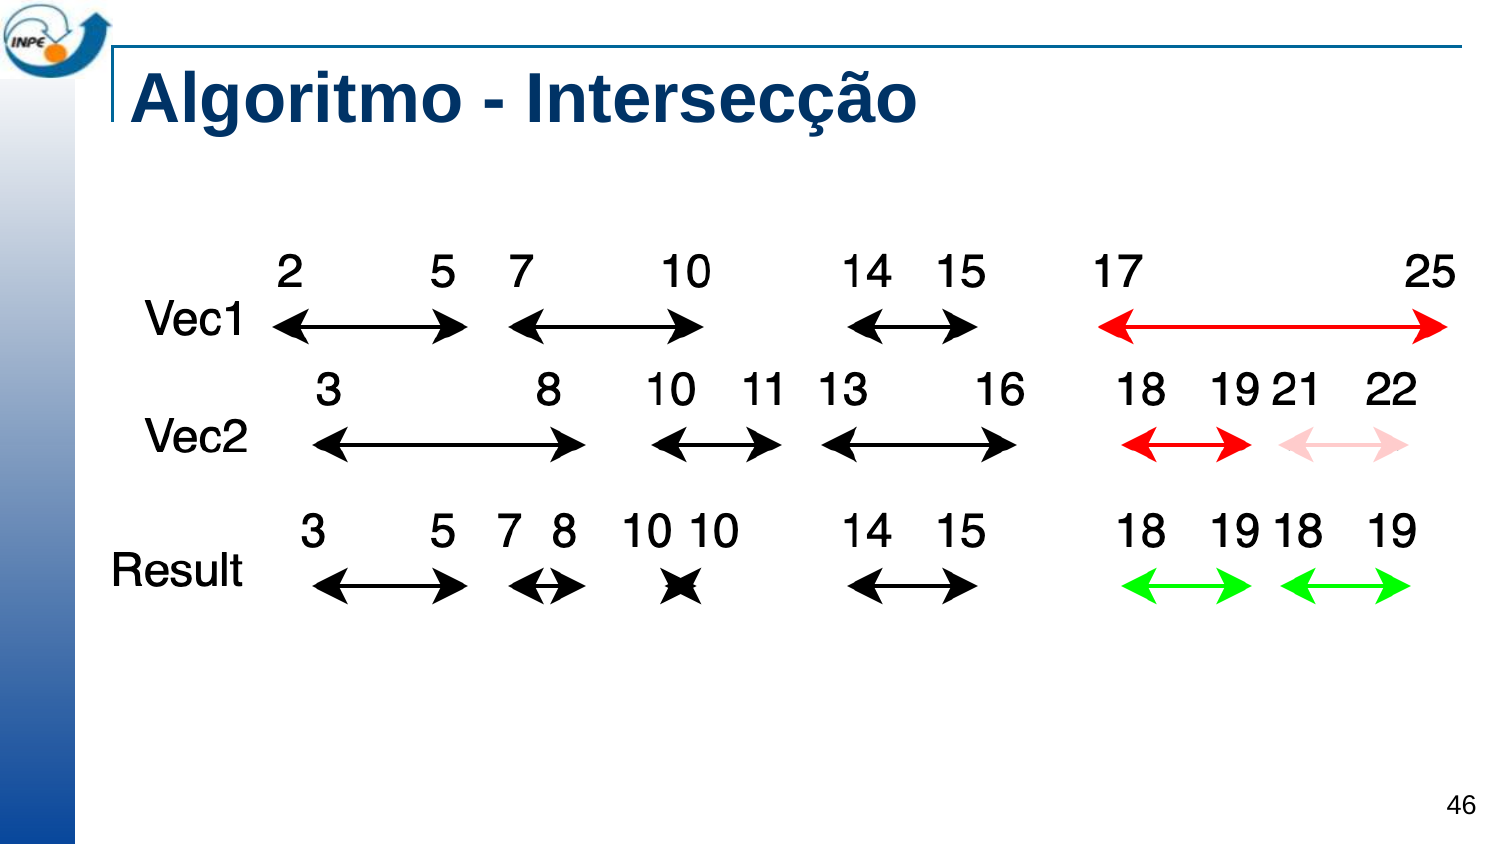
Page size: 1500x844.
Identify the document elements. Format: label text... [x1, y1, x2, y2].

title Algoritmo - Intersecção [112, 46, 1450, 141]
picture [0, 0, 113, 79]
slide_number <number> [1403, 779, 1494, 844]
picture [72, 224, 1490, 620]
